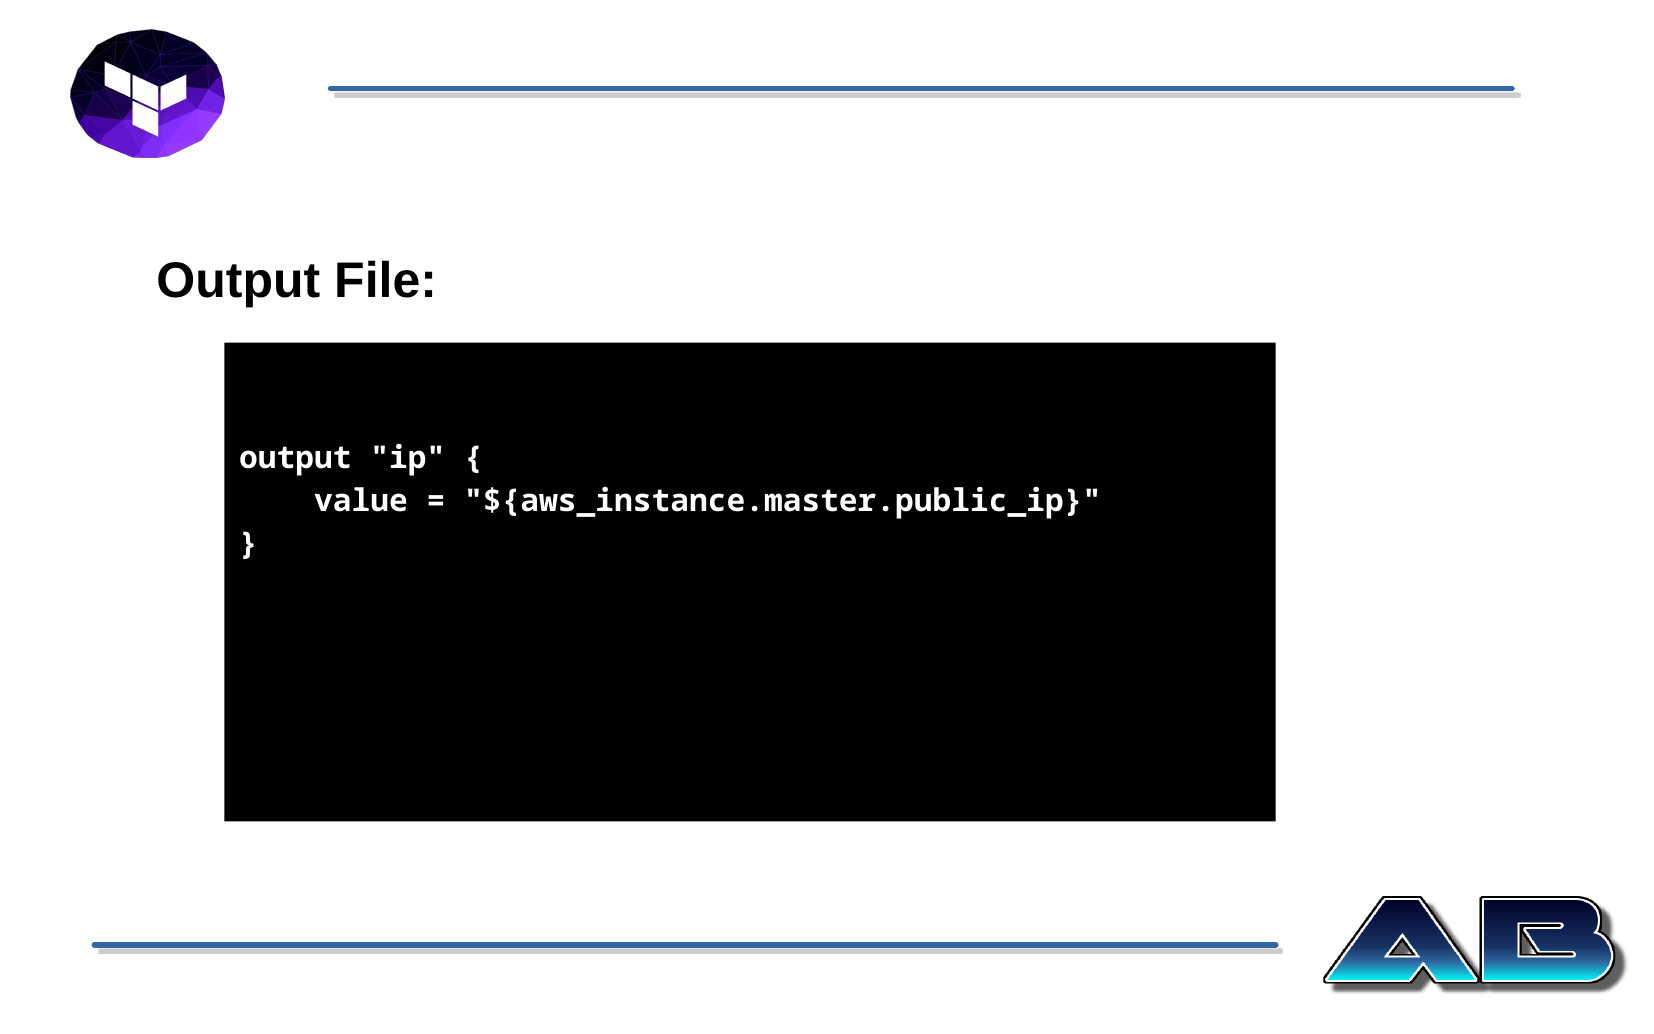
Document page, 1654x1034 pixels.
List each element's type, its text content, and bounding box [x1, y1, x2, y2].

text_box Output File: [141, 216, 1583, 822]
picture [70, 29, 225, 158]
picture [1322, 896, 1630, 996]
text_box output "ip" { value = "${aws_instance.master.public_ip}" } [224, 342, 1276, 822]
